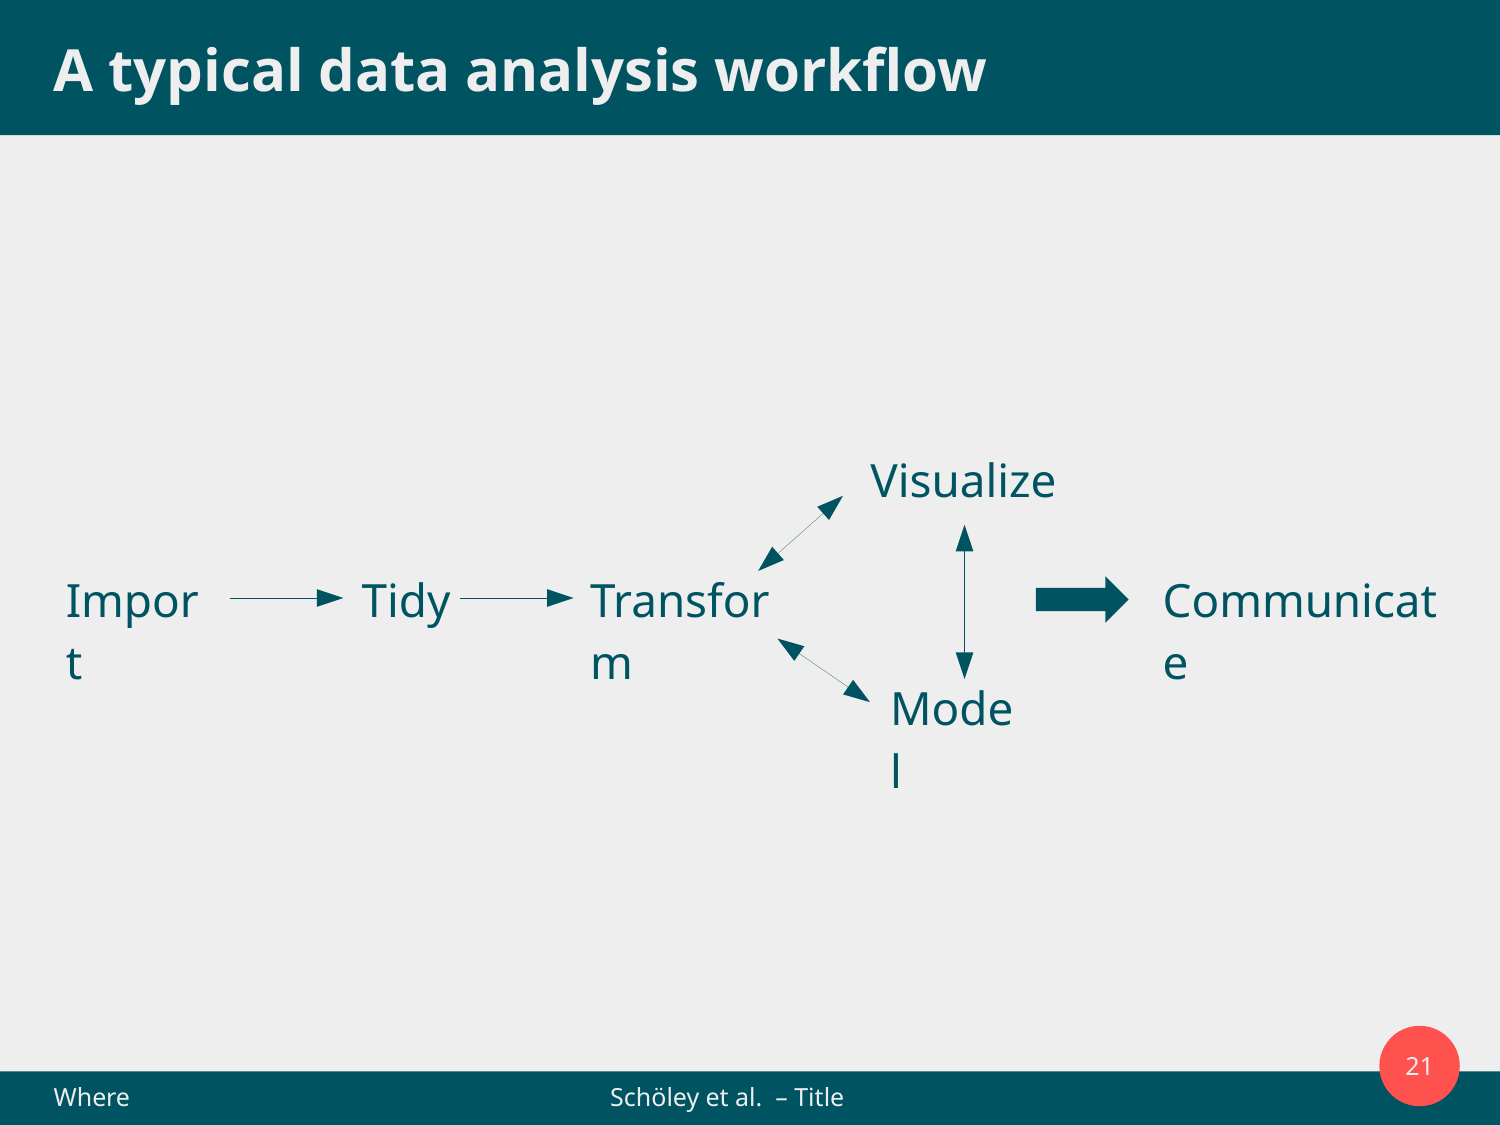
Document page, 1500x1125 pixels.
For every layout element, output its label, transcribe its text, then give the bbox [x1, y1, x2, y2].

text_box Visualize [855, 441, 1074, 517]
text_box Communicate [1147, 560, 1465, 636]
text_box [1035, 576, 1129, 623]
title A typical data analysis workflow [53, 0, 1447, 141]
text_box Tidy [346, 560, 466, 636]
text_box Model [875, 669, 1034, 745]
text_box Import [51, 560, 219, 636]
text_box Transform [575, 560, 820, 636]
